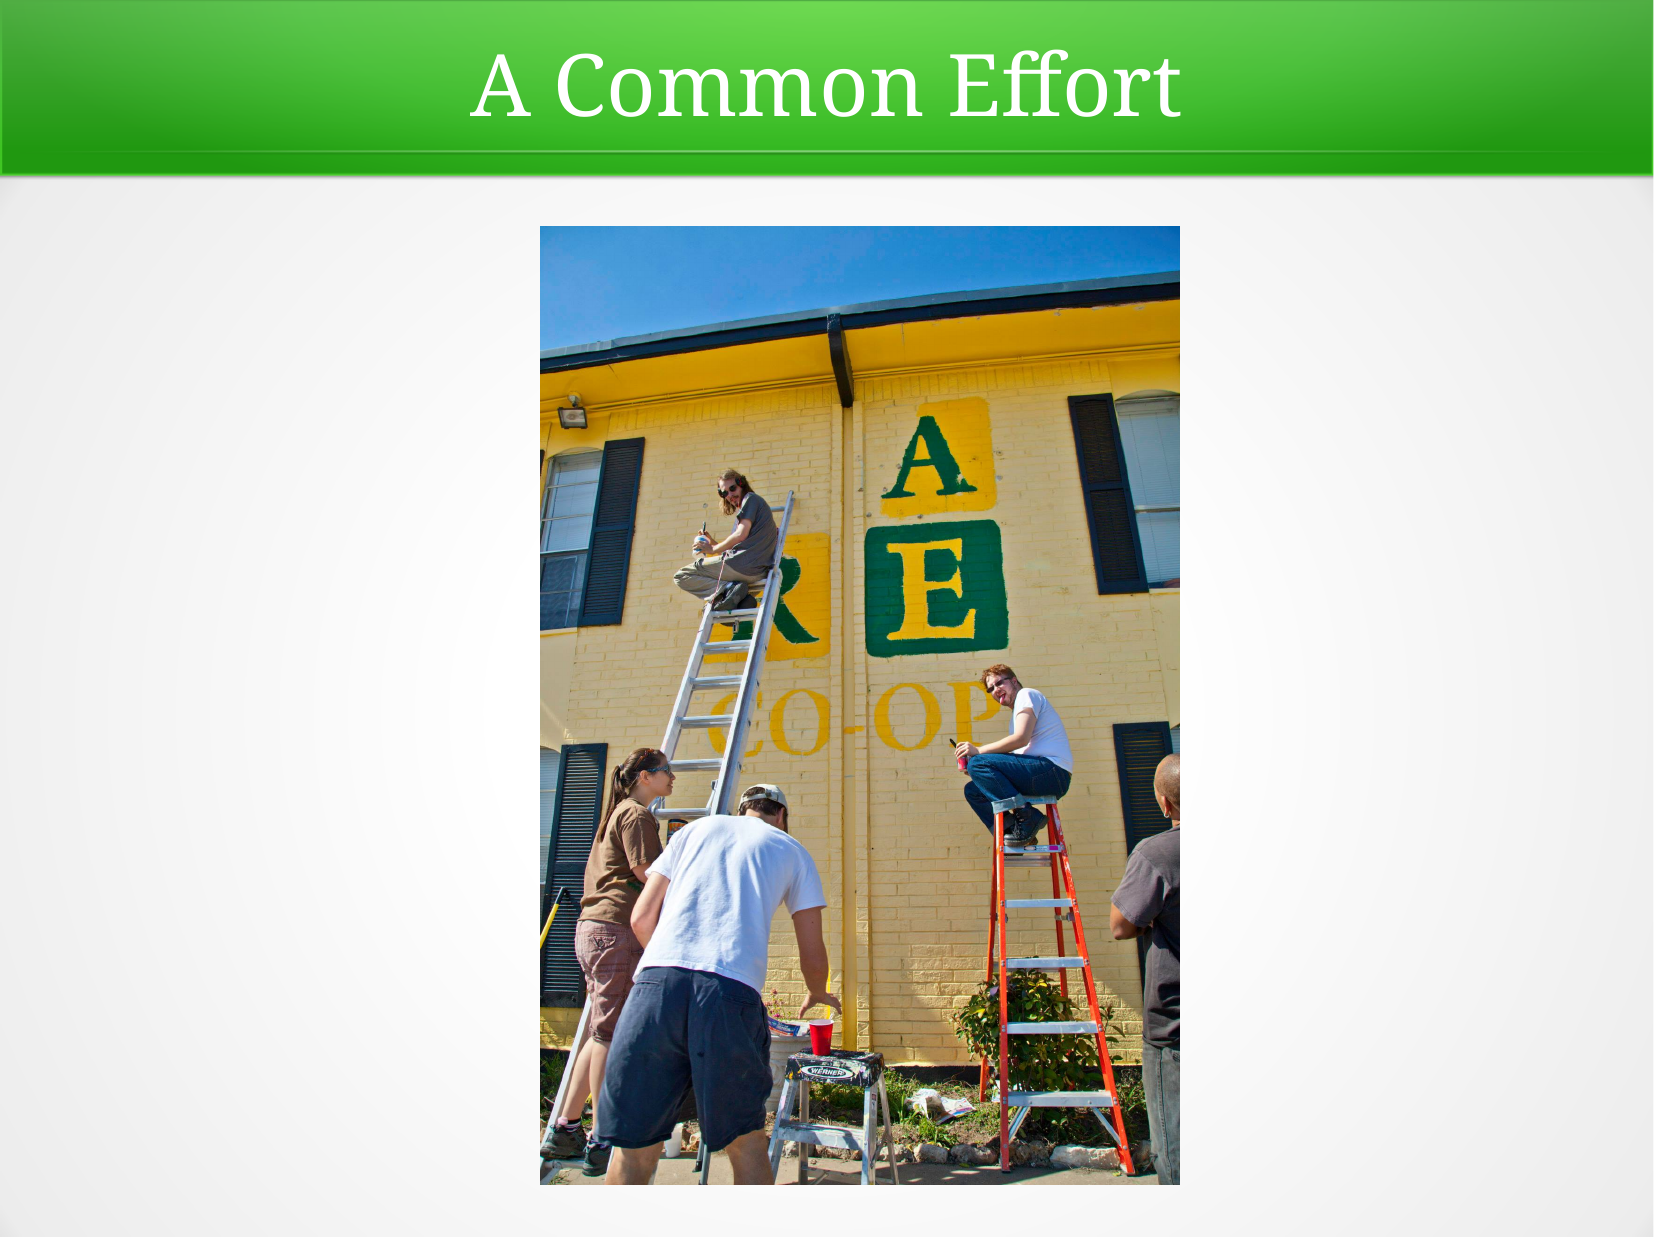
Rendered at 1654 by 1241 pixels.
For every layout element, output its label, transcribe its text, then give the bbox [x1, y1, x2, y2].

picture [0, 0, 1654, 1237]
title A Common Effort [82, 11, 1571, 154]
